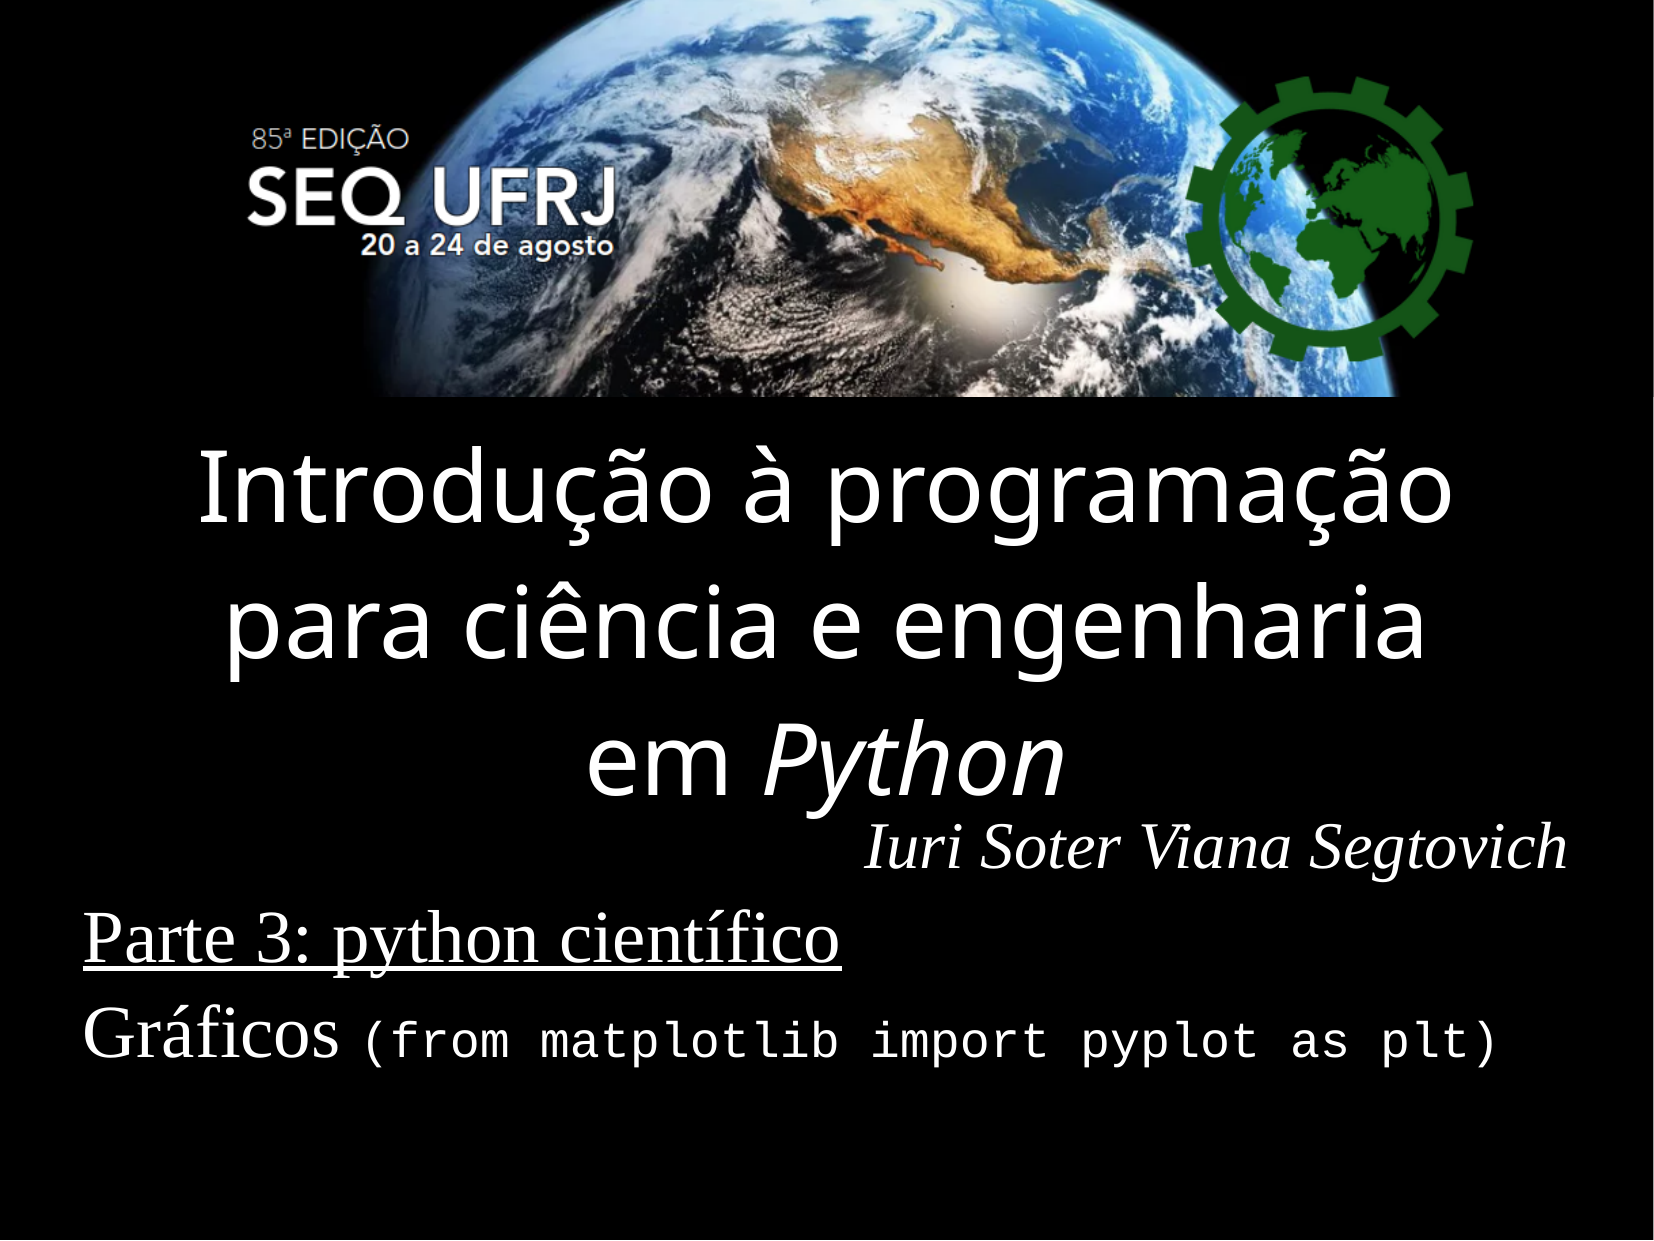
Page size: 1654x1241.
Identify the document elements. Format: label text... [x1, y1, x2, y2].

title Introdução à programação para ciência e engenharia em Python [82, 445, 1571, 795]
list Iuri Soter Viana Segtovich Parte 3: python científico Gráficos (from matplotlib import pyplot as plt) [82, 809, 1571, 1241]
picture [0, 0, 1654, 397]
